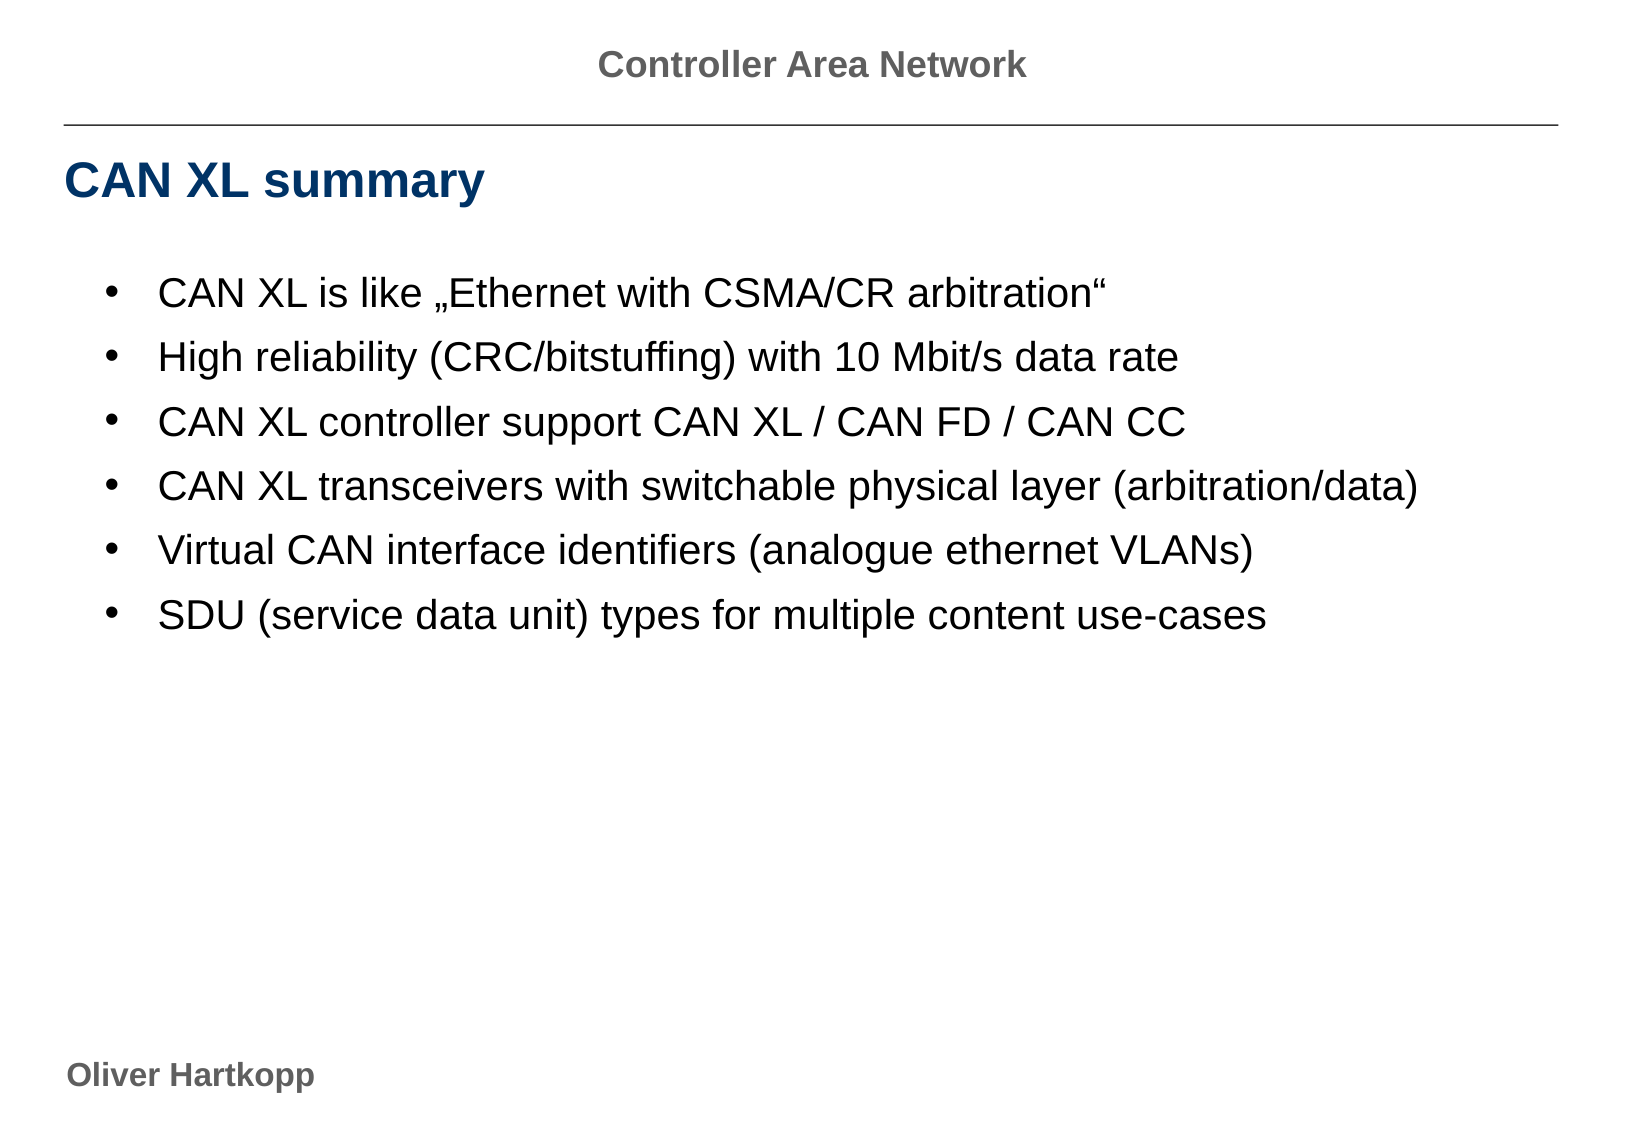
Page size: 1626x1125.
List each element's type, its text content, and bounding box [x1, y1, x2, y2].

text_box CAN XL summary [64, 147, 1558, 260]
text_box CAN XL is like „Ethernet with CSMA/CR arbitration“ High reliability (CRC/bitstuffing) with 10 Mbit/s data rate CAN XL controller support CAN XL / CAN FD / CAN CC CAN XL transceivers with switchable physical layer (arbitration/data) Virtual CAN interface identifiers (analogue ethernet VLANs) SDU (service data unit) types for multiple content use-cases [72, 258, 1591, 1050]
